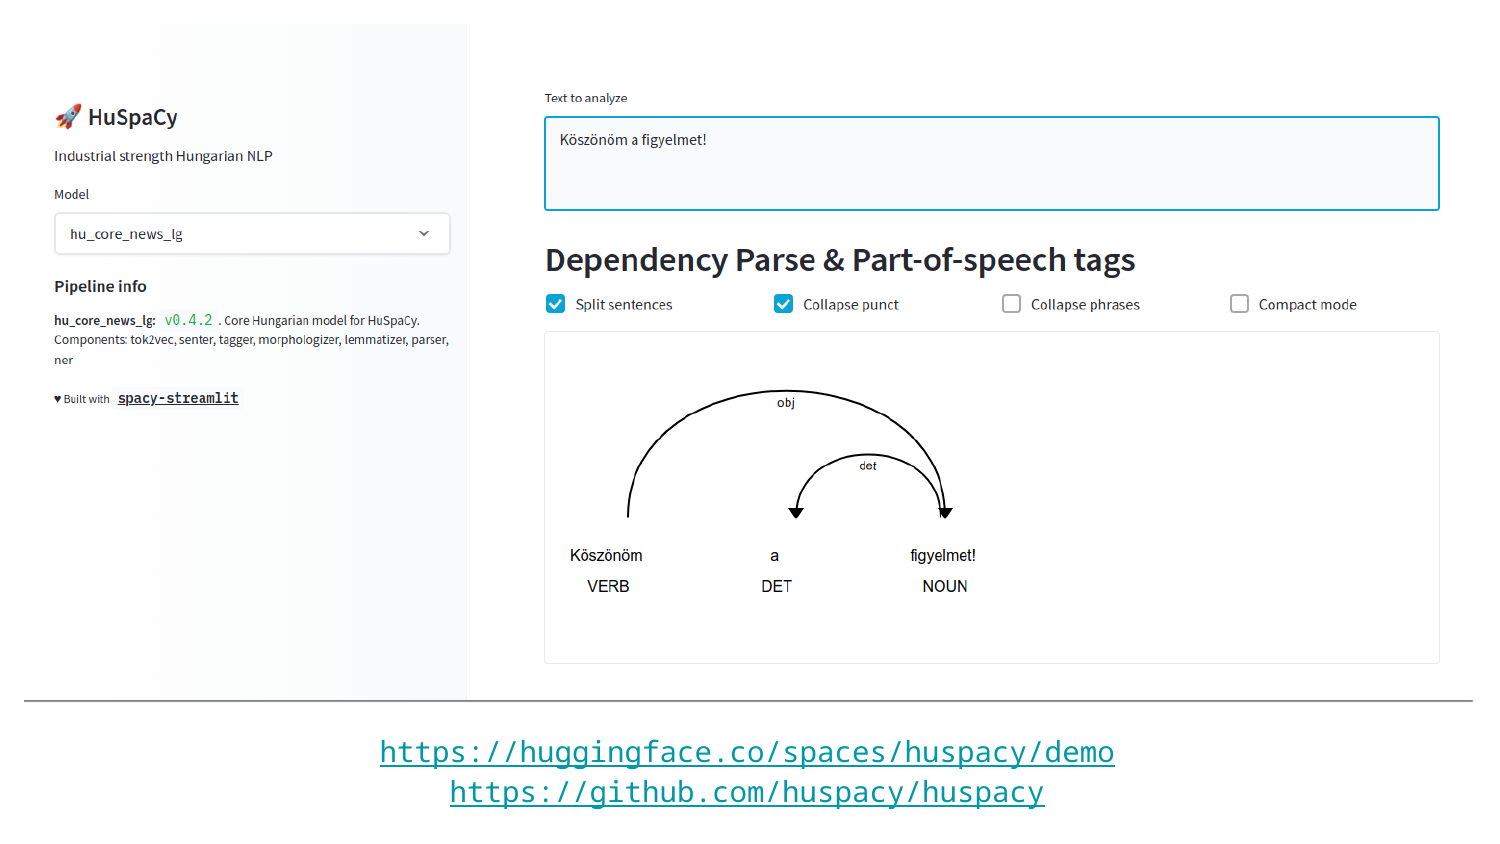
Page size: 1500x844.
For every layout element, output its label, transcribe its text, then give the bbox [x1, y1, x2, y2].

picture [24, 24, 1475, 700]
text_box https://huggingface.co/spaces/huspacy/demo https://github.com/huspacy/huspacy [240, 718, 1254, 844]
